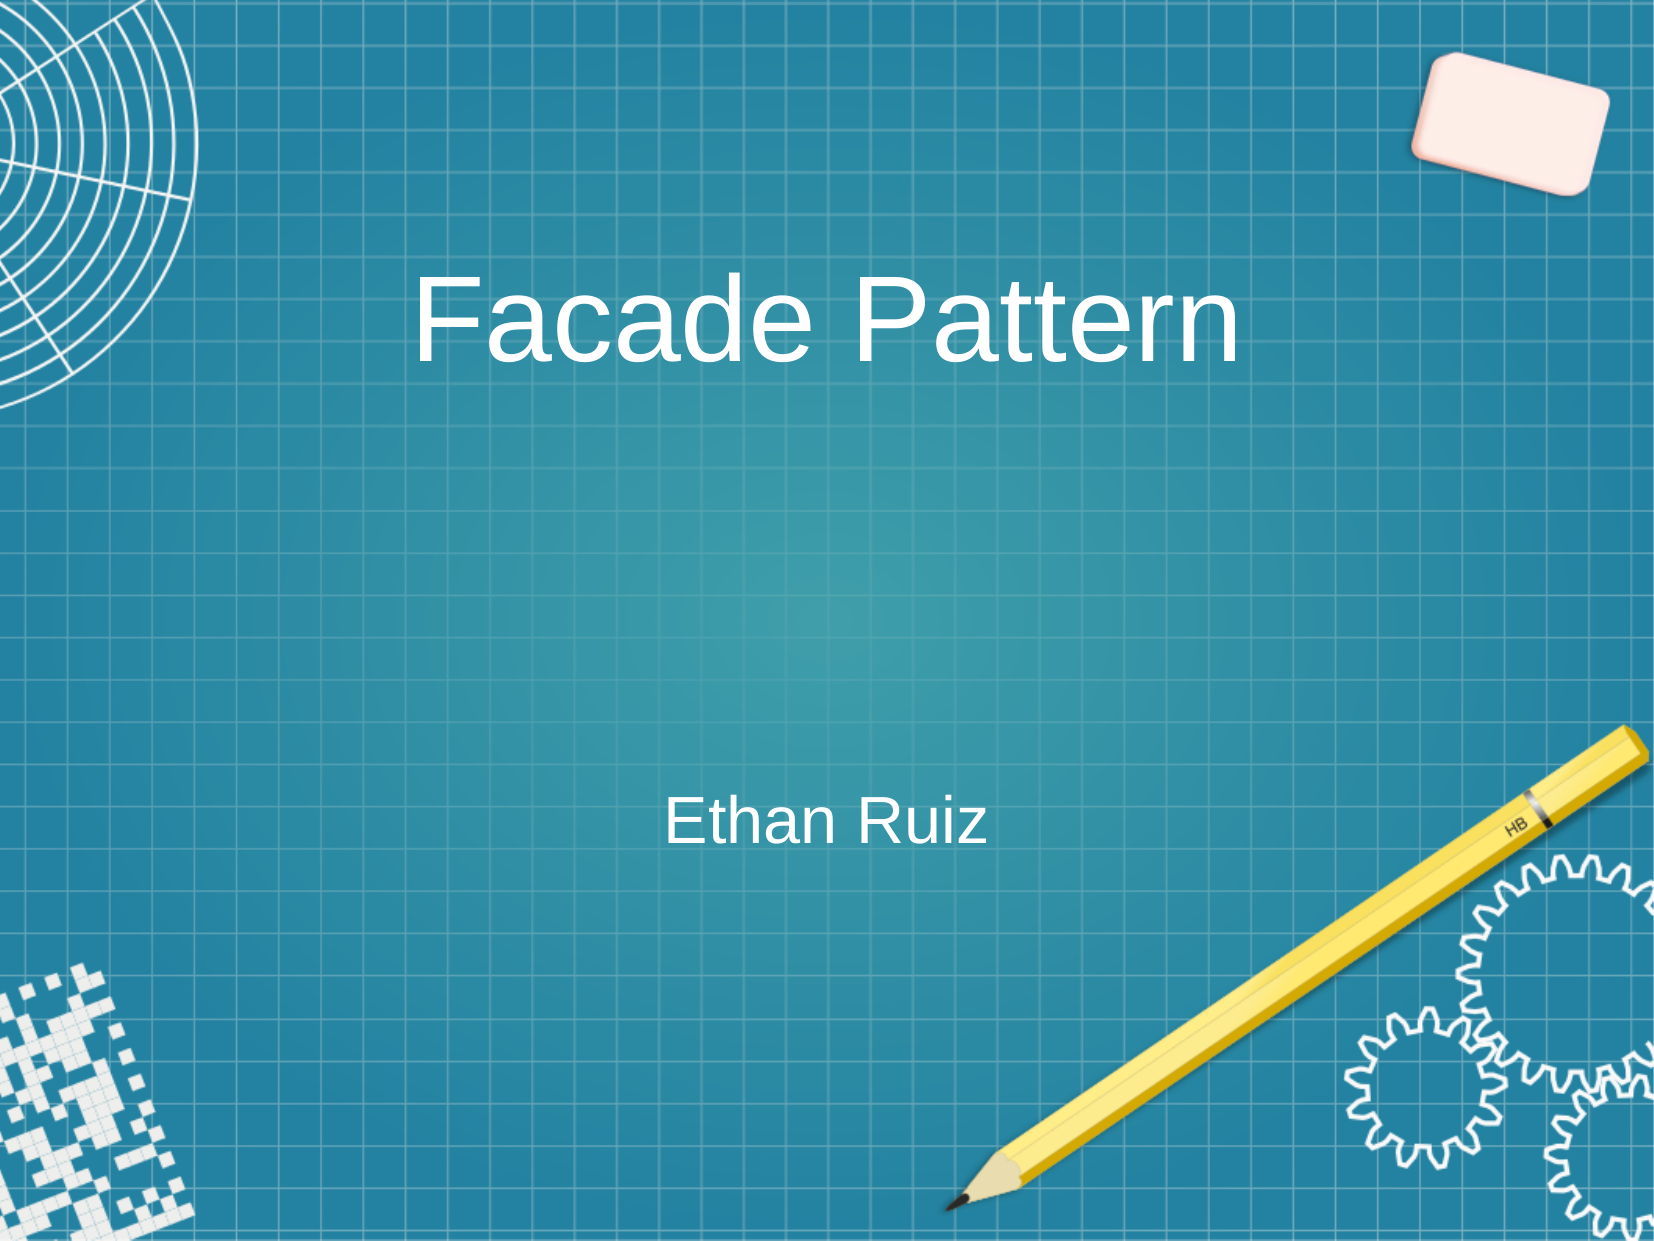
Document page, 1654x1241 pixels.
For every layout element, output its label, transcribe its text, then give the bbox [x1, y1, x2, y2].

title Facade Pattern [82, 177, 1571, 461]
subtitle Ethan Ruiz [82, 519, 1571, 1123]
picture [0, 0, 1654, 1241]
